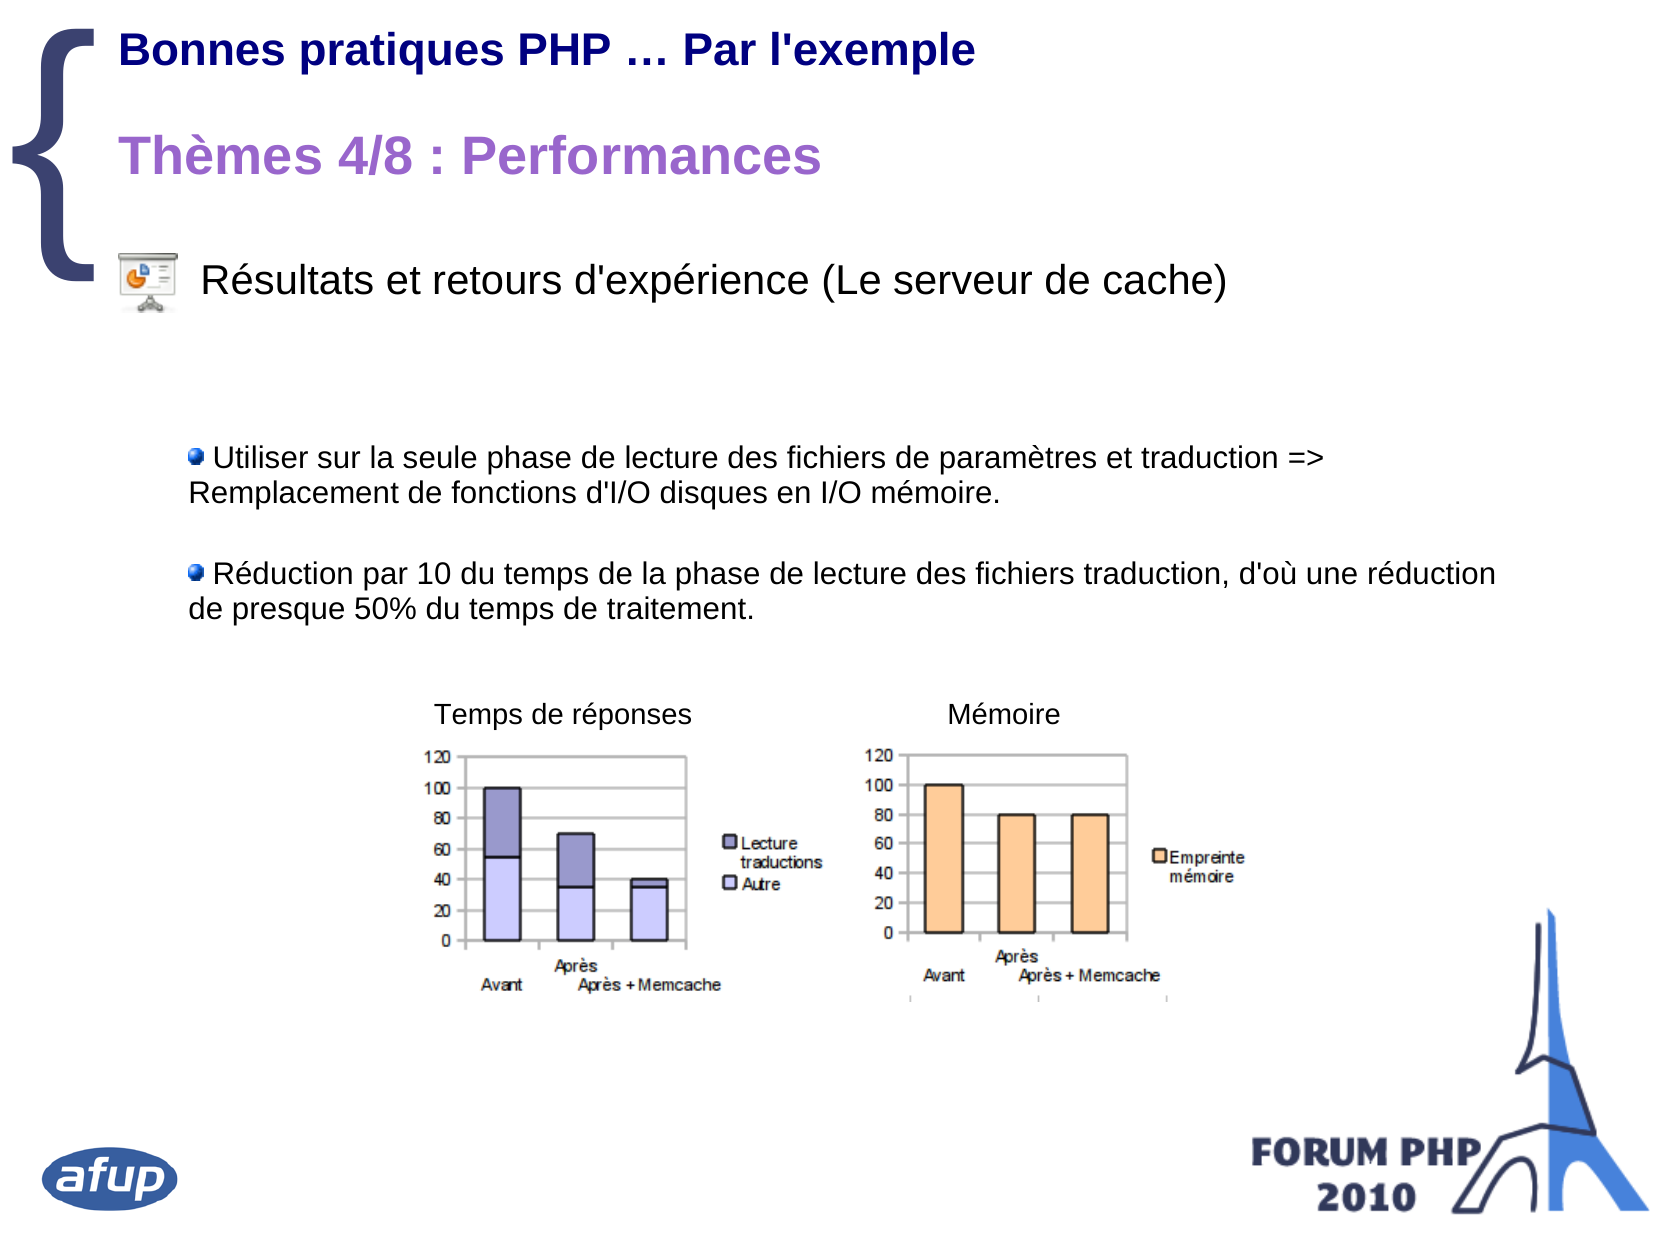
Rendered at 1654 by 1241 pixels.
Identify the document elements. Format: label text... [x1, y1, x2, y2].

subtitle Résultats et retours d'expérience (Le serveur de cache) [188, 206, 1624, 355]
picture [118, 253, 178, 313]
text_box Temps de réponses Mémoire [419, 690, 1152, 739]
text_box Utiliser sur la seule phase de lecture des fichiers de paramètres et traduction => Remplacement de fonctions d'I/O disques en I/O mémoire. Réduction par 10 du temps de la phase de lecture des fichiers traduction, d'où une réduction de presque 50% du temps de traitement. [188, 398, 1501, 666]
picture [41, 1146, 178, 1211]
picture [419, 746, 1650, 1241]
title Bonnes pratiques PHP … Par l'exemple Thèmes 4/8 : Performances [118, 9, 1541, 202]
